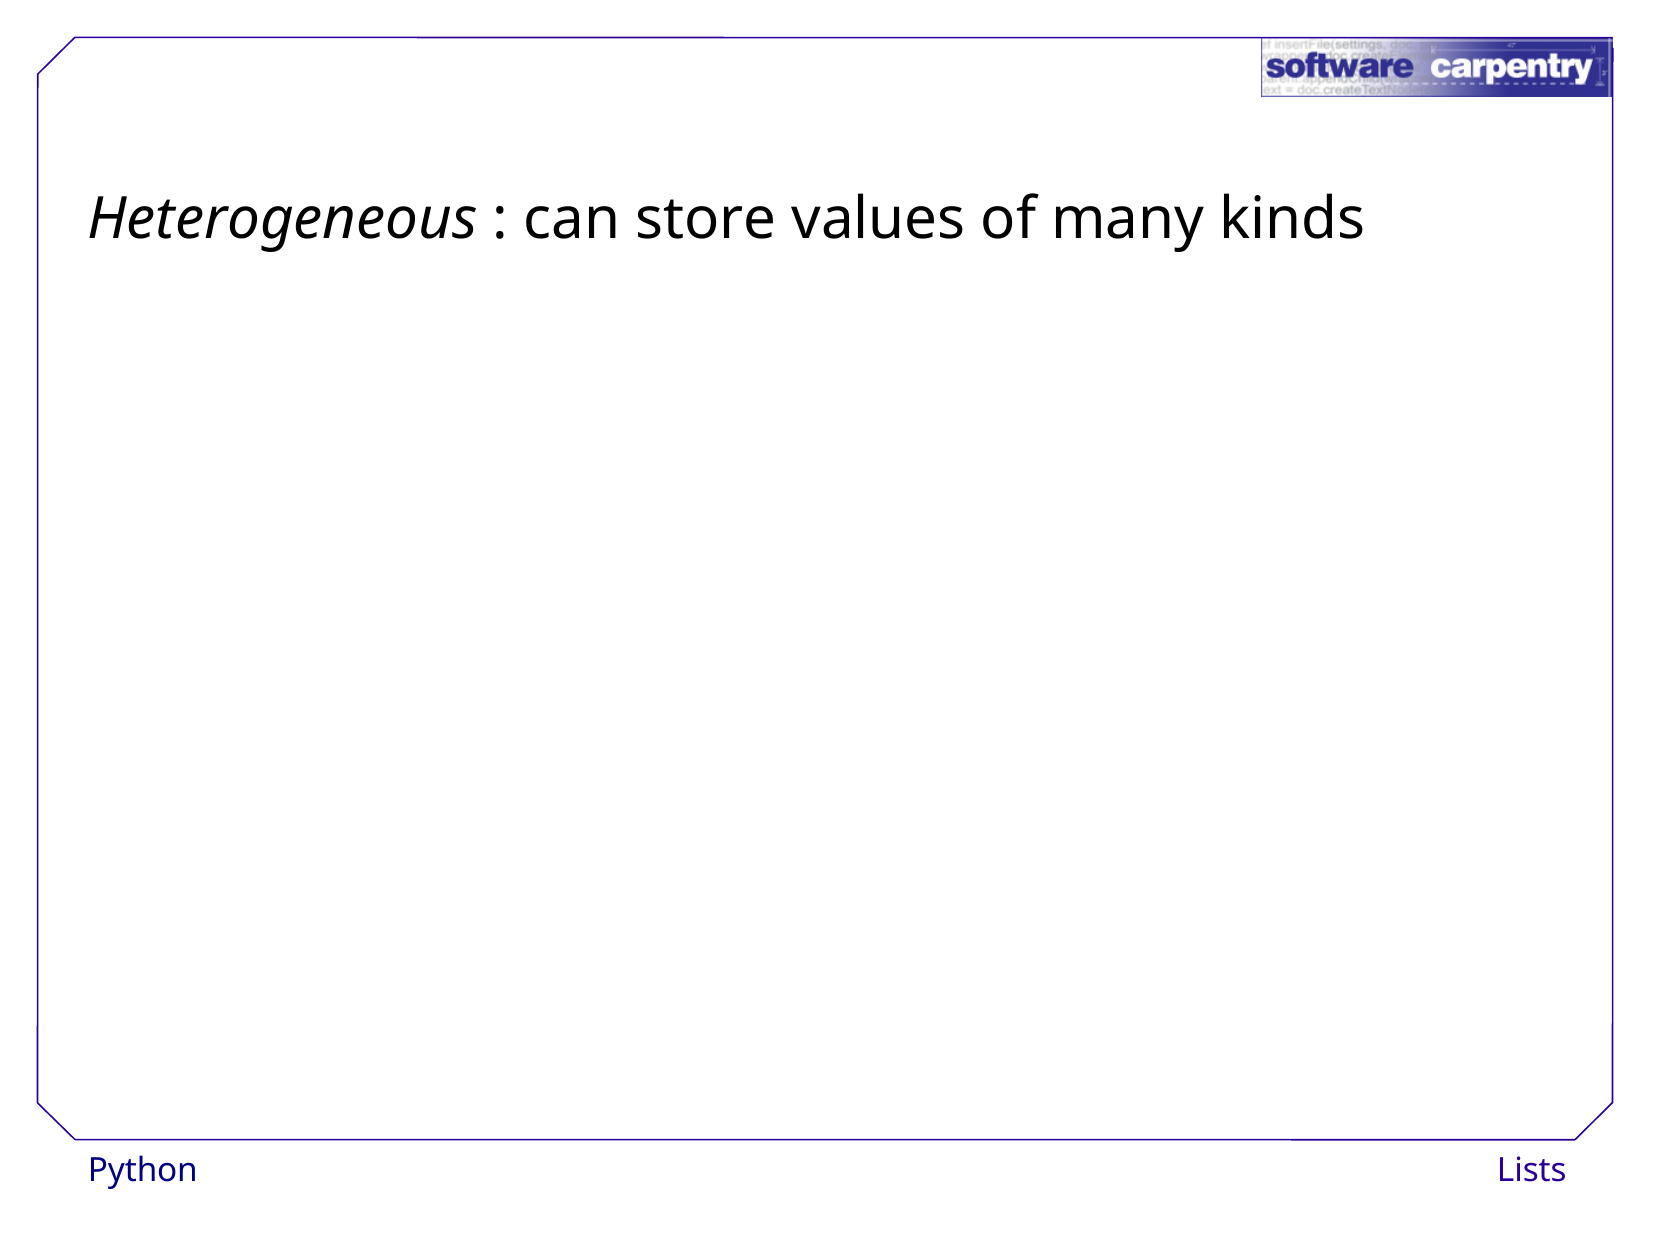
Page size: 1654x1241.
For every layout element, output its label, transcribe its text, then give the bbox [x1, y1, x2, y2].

picture [1261, 39, 1613, 97]
text_box Heterogeneous : can store values of many kinds [72, 138, 1531, 259]
